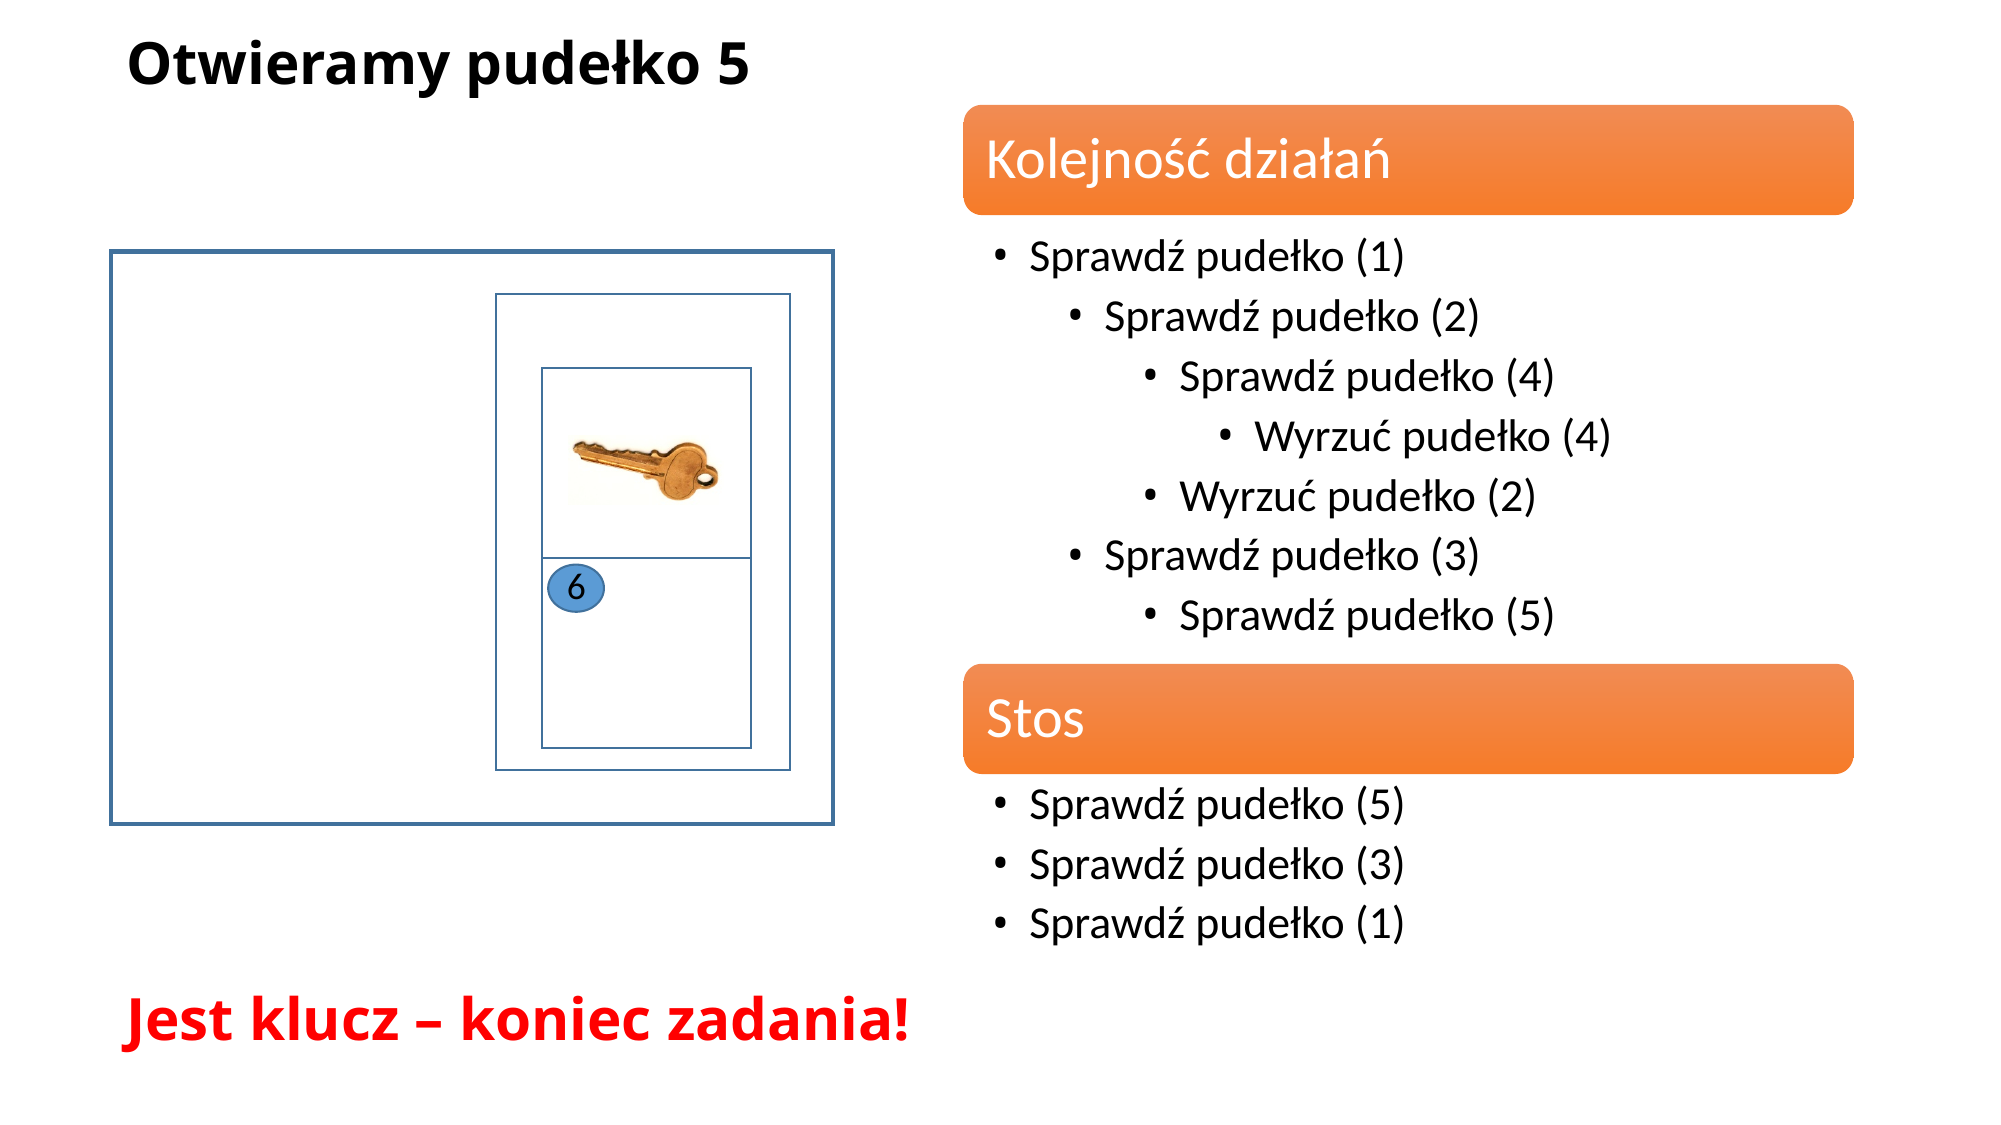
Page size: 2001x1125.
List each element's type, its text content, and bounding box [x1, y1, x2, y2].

text_box Sprawdź pudełko (1) Sprawdź pudełko (2) Sprawdź pudełko (4) Wyrzuć pudełko (4) Wyrzuć pudełko (2) Sprawdź pudełko (3) Sprawdź pudełko (5) [963, 226, 1854, 664]
text_box 6 [551, 554, 586, 616]
text_box Sprawdź pudełko (5) Sprawdź pudełko (3) Sprawdź pudełko (1) [963, 773, 1854, 960]
text_box [586, 566, 604, 611]
text_box Jest klucz – koniec zadania! [110, 974, 2000, 1060]
text_box Otwieramy pudełko 5 [110, 19, 2000, 106]
text_box Stos [963, 663, 1854, 773]
picture [568, 435, 724, 505]
text_box Kolejność działań [963, 106, 1854, 216]
